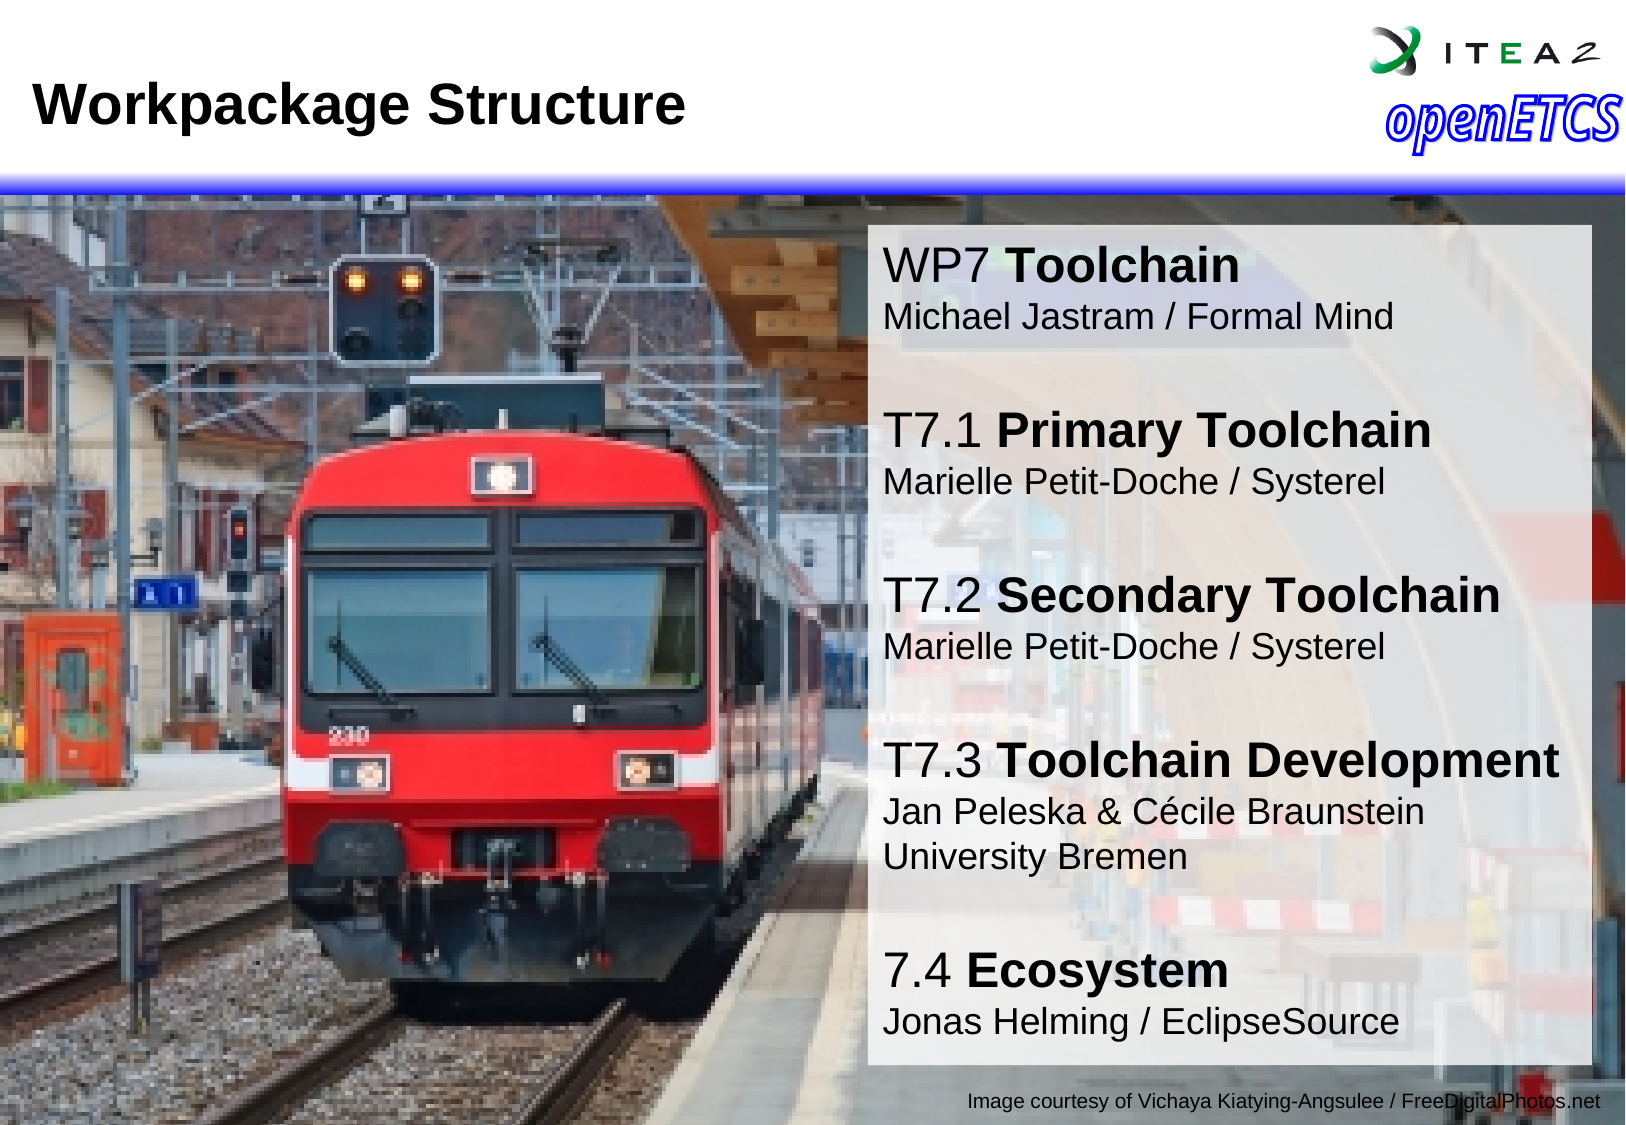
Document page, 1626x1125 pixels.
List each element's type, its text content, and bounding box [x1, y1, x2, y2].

text_box WP7 Toolchain Michael Jastram / Formal Mind T7.1 Primary Toolchain Marielle Petit-Doche / Systerel T7.2 Secondary Toolchain Marielle Petit-Doche / Systerel T7.3 Toolchain Development Jan Peleska & Cécile Braunstein University Bremen 7.4 Ecosystem Jonas Helming / EclipseSource [867, 224, 1592, 1066]
title Workpackage Structure [32, 66, 1356, 173]
picture [1348, 26, 1626, 76]
text_box Image courtesy of Vichaya Kiatying-Angsulee / FreeDigitalPhotos.net [690, 1080, 1616, 1120]
picture [0, 195, 1626, 1125]
